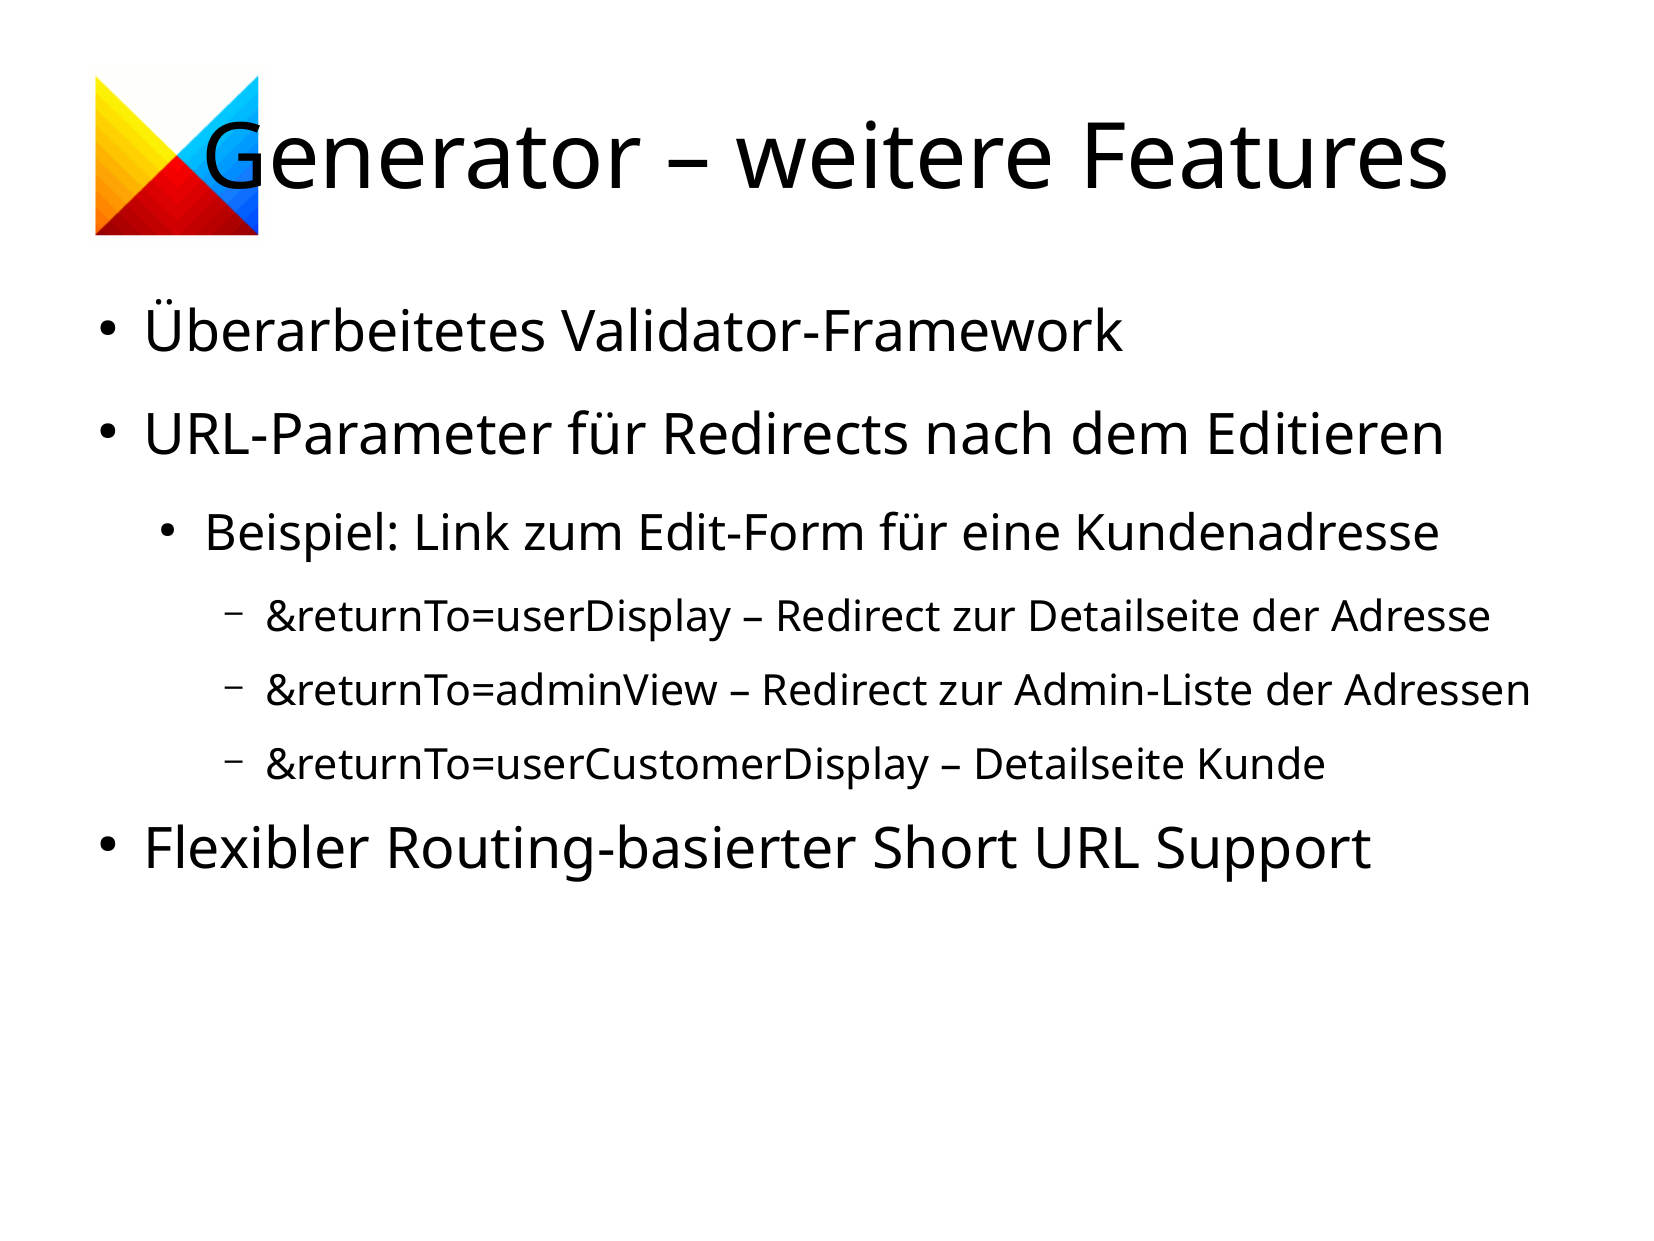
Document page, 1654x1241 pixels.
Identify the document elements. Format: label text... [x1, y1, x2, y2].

list Überarbeitetes Validator-Framework URL-Parameter für Redirects nach dem Editieren Beispiel: Link zum Edit-Form für eine Kundenadresse &returnTo=userDisplay – Redirect zur Detailseite der Adresse &returnTo=adminView – Redirect zur Admin-Liste der Adressen &returnTo=userCustomerDisplay – Detailseite Kunde Flexibler Routing-basierter Short URL Support [82, 290, 1571, 1109]
title Generator – weitere Features [82, 49, 1571, 257]
